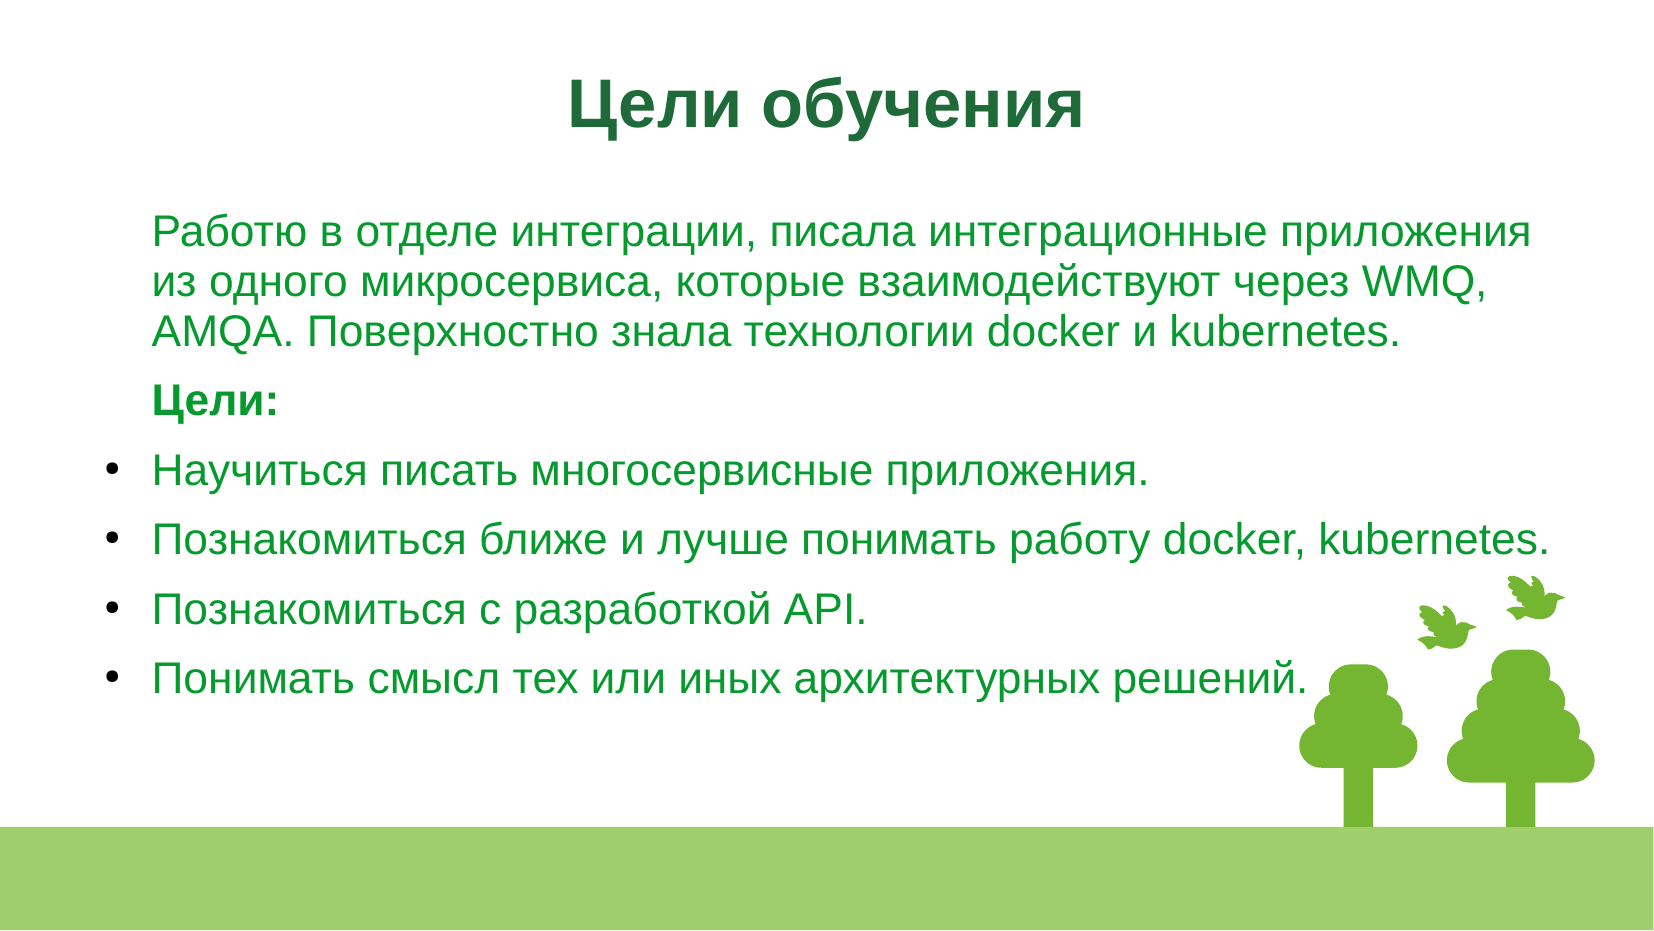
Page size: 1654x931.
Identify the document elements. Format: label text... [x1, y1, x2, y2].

list Работю в отделе интеграции, писала интеграционные приложения из одного микросервиса, которые взаимодействуют через WMQ, AMQA. Поверхностно знала технологии docker и kubernetes. Цели: Научиться писать многосервисные приложения. Познакомиться ближе и лучше понимать работу docker, kubernetes. Познакомиться с разработкой API. Понимать смысл тех или иных архитектурных решений. [88, 206, 1565, 739]
title Цели обучения [88, 29, 1565, 178]
